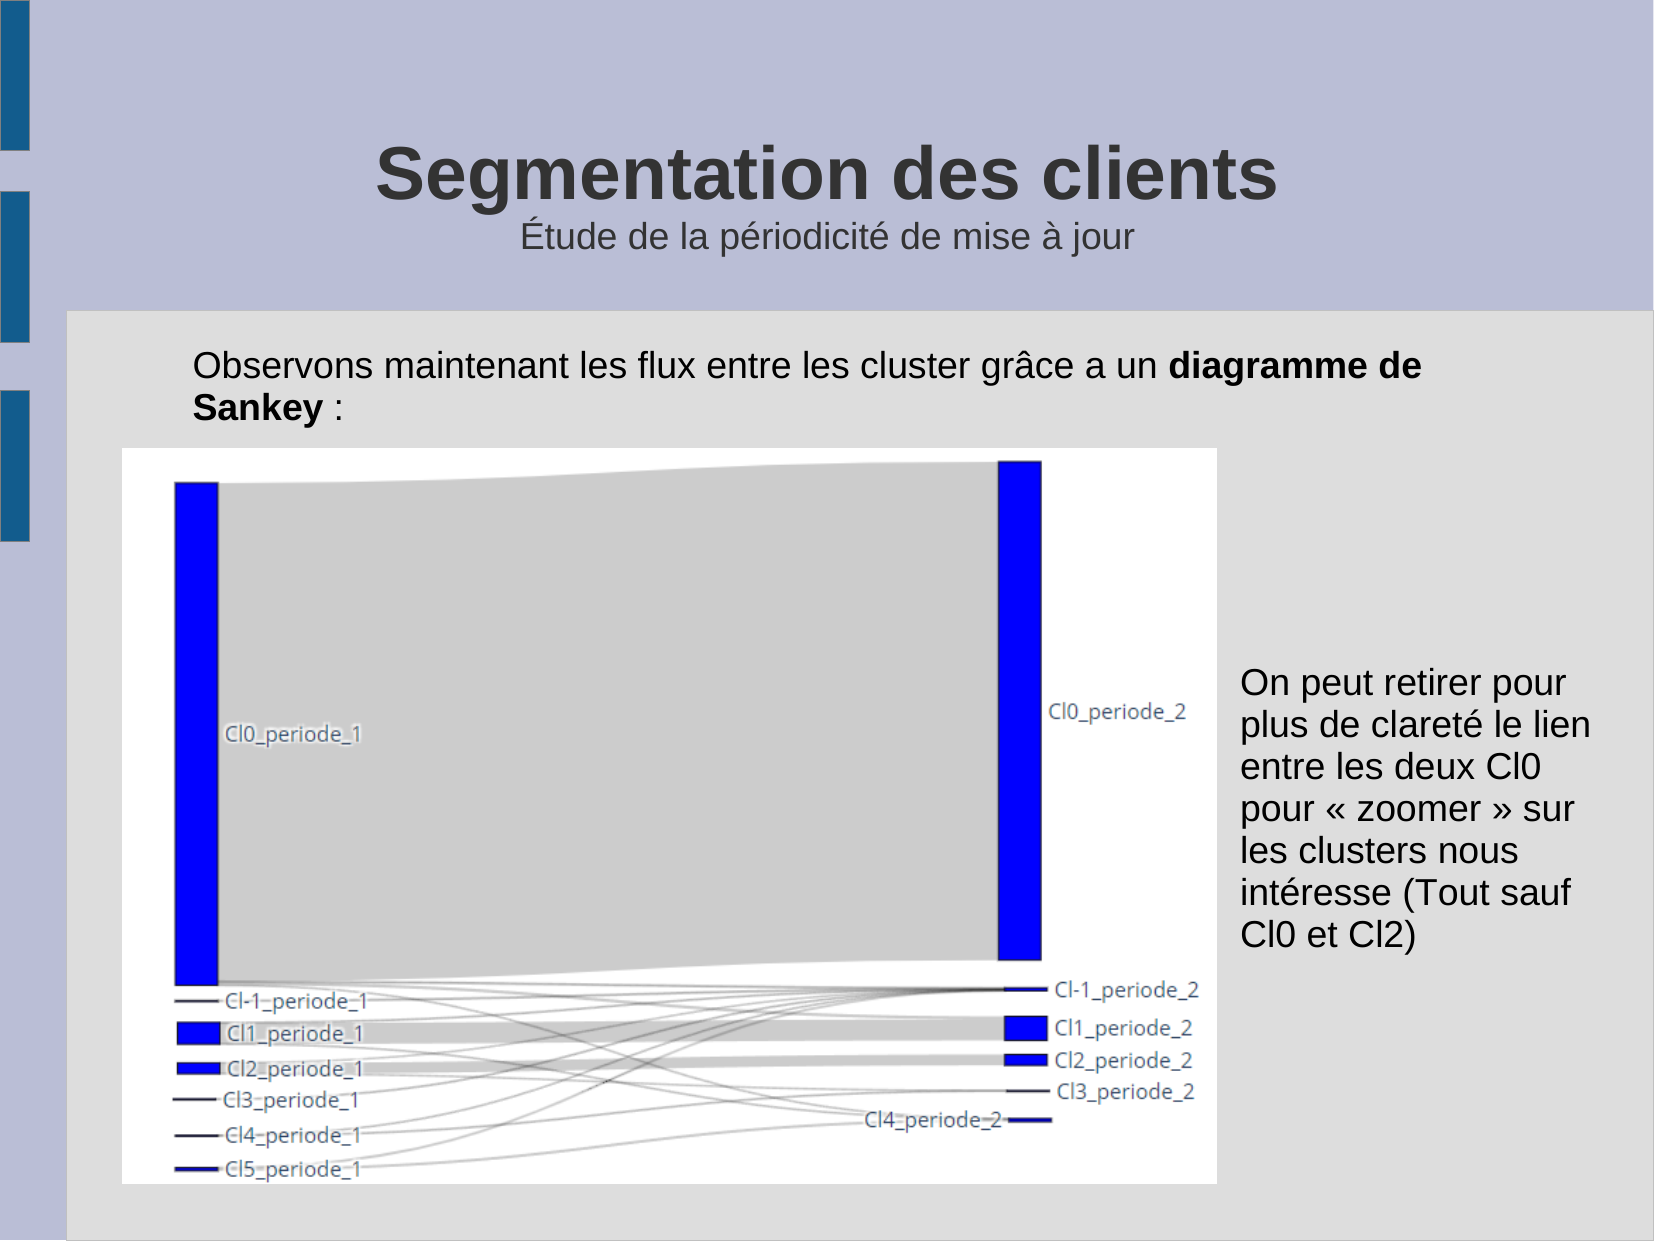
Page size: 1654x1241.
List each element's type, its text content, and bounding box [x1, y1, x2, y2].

text_box On peut retirer pour plus de clareté le lien entre les deux Cl0 pour « zoomer » sur les clusters nous intéresse (Tout sauf Cl0 et Cl2) [1240, 661, 1607, 956]
title Segmentation des clients Étude de la périodicité de mise à jour [121, 91, 1534, 299]
list Observons maintenant les flux entre les cluster grâce a un diagramme de Sankey : [121, 344, 1534, 1127]
picture [122, 448, 1217, 1184]
